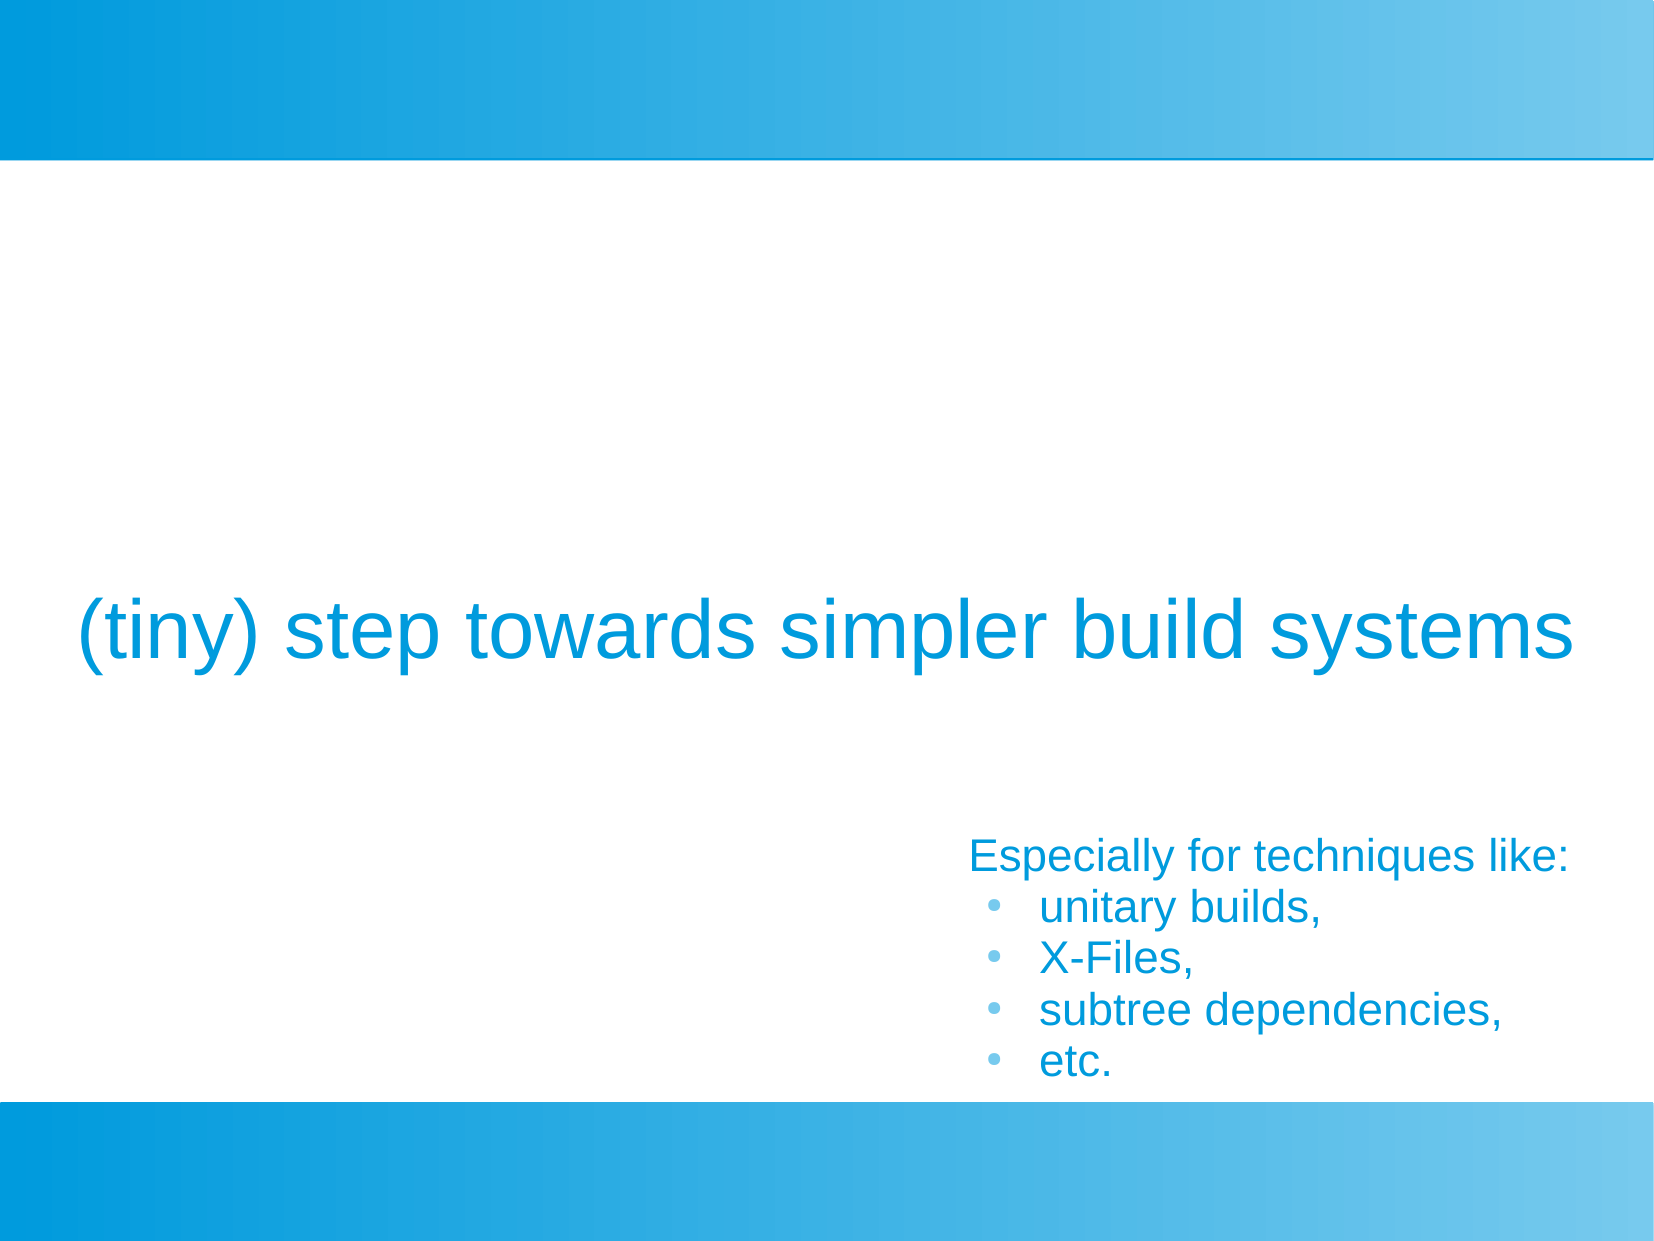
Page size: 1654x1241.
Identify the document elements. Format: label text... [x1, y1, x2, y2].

list Especially for techniques like: unitary builds, X-Files, subtree dependencies, etc. [968, 829, 1636, 1096]
list (tiny) step towards simpler build systems [59, 236, 1595, 1024]
